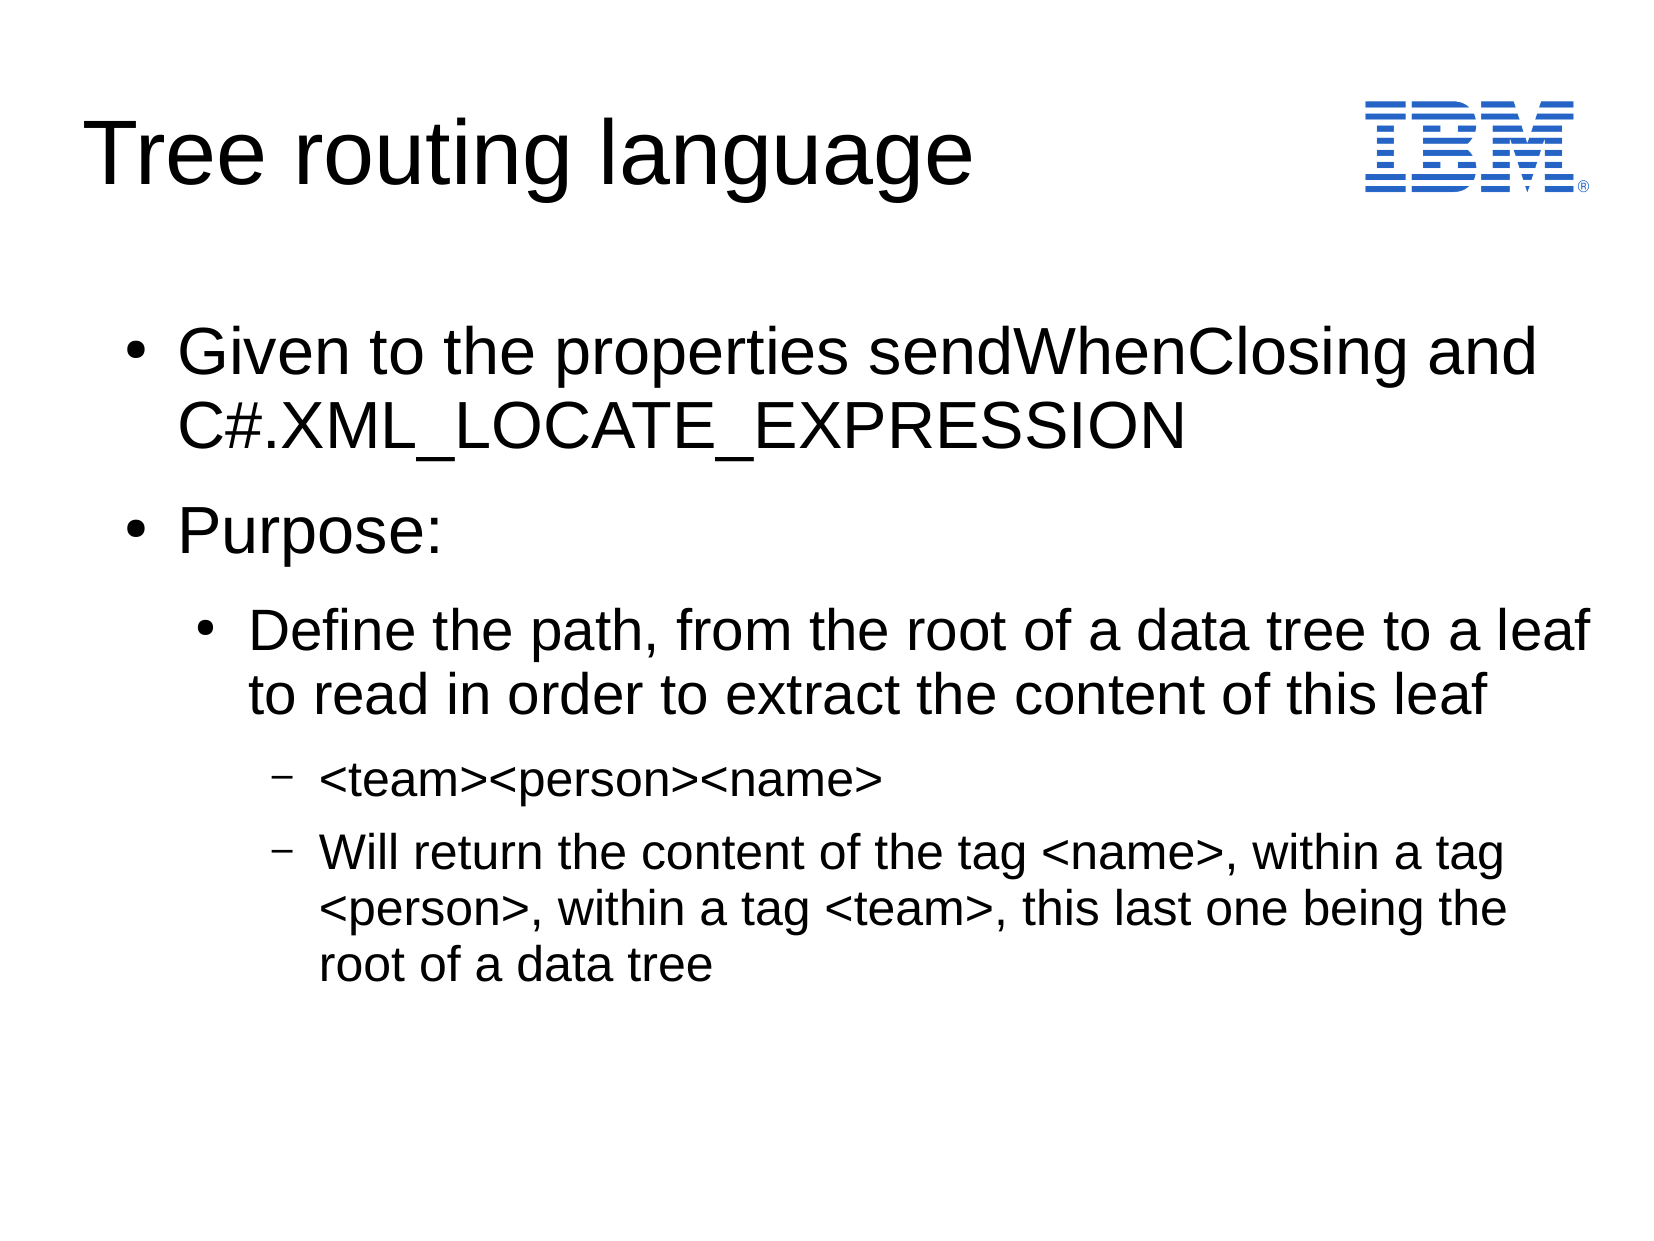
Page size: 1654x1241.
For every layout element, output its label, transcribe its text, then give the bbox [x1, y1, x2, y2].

list [82, 290, 1571, 1109]
picture [1358, 86, 1595, 207]
list Given to the properties sendWhenClosing and C#.XML_LOCATE_EXPRESSION Purpose: Define the path, from the root of a data tree to a leaf to read in order to extract the content of this leaf <team><person><name> Will return the content of the tag <name>, within a tag <person>, within a tag <team>, this last one being the root of a data tree [106, 313, 1595, 1133]
title Tree routing language [82, 49, 1571, 257]
